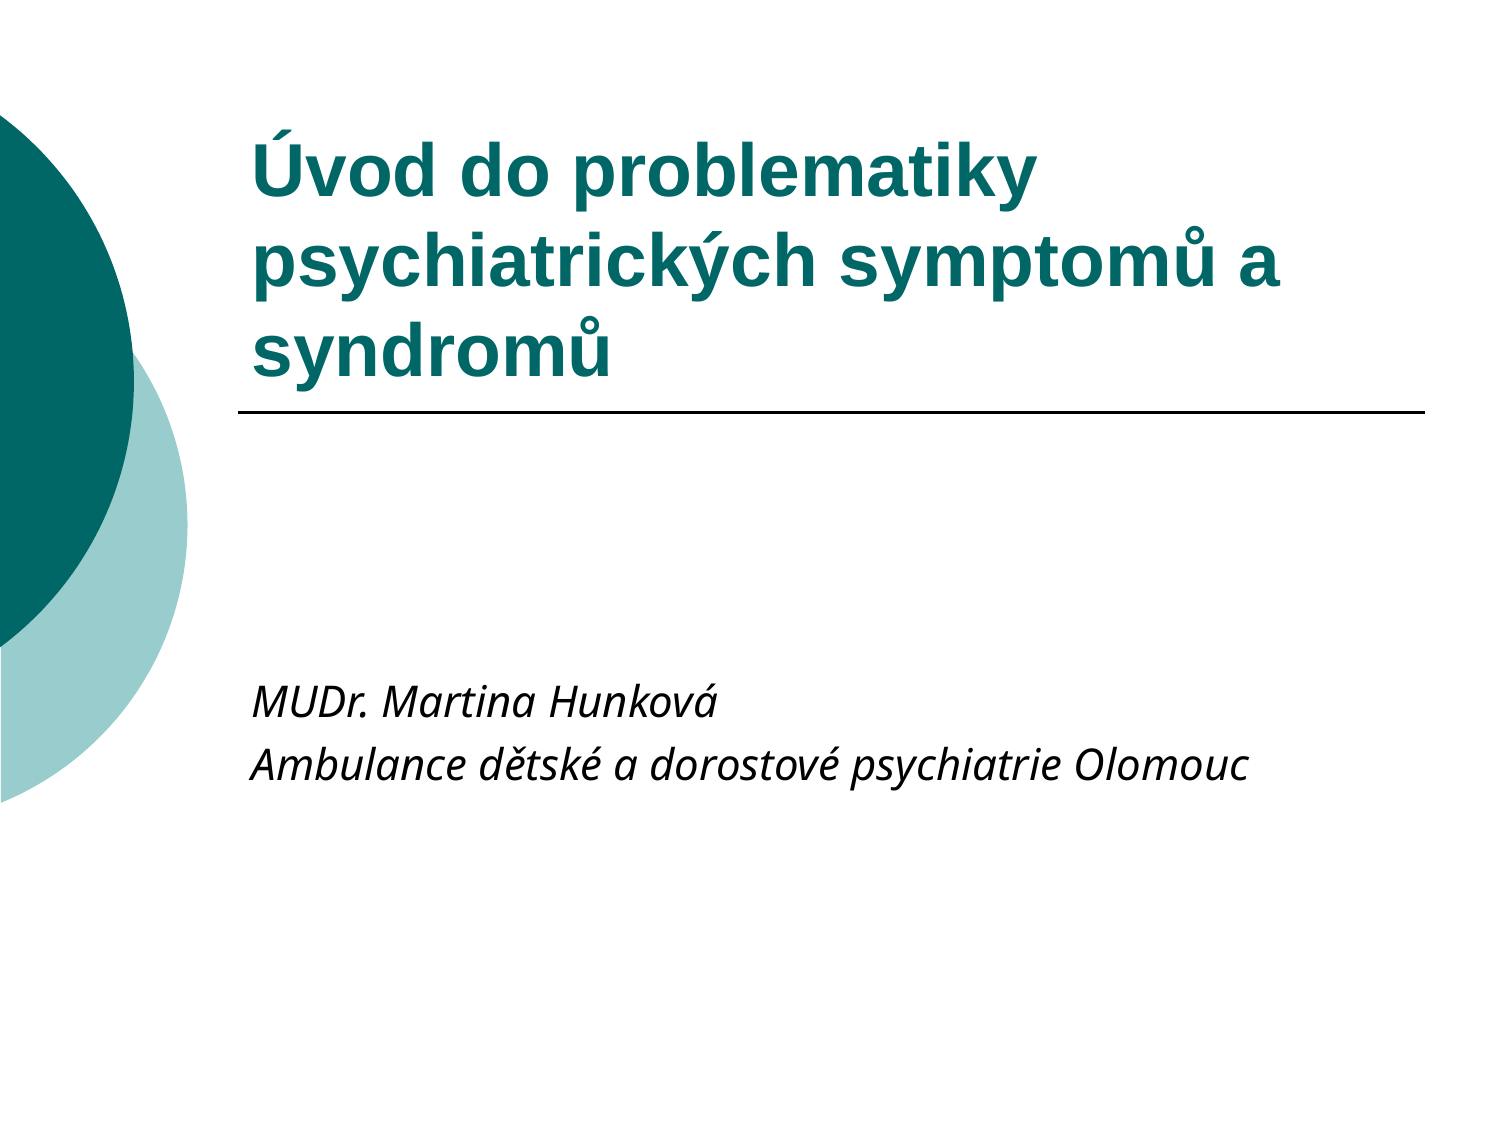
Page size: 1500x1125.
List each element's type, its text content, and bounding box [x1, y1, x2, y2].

subtitle MUDr. Martina Hunková Ambulance dětské a dorostové psychiatrie Olomouc [236, 562, 1425, 850]
title Úvod do problematiky psychiatrických symptomů a syndromů [236, 161, 1425, 399]
